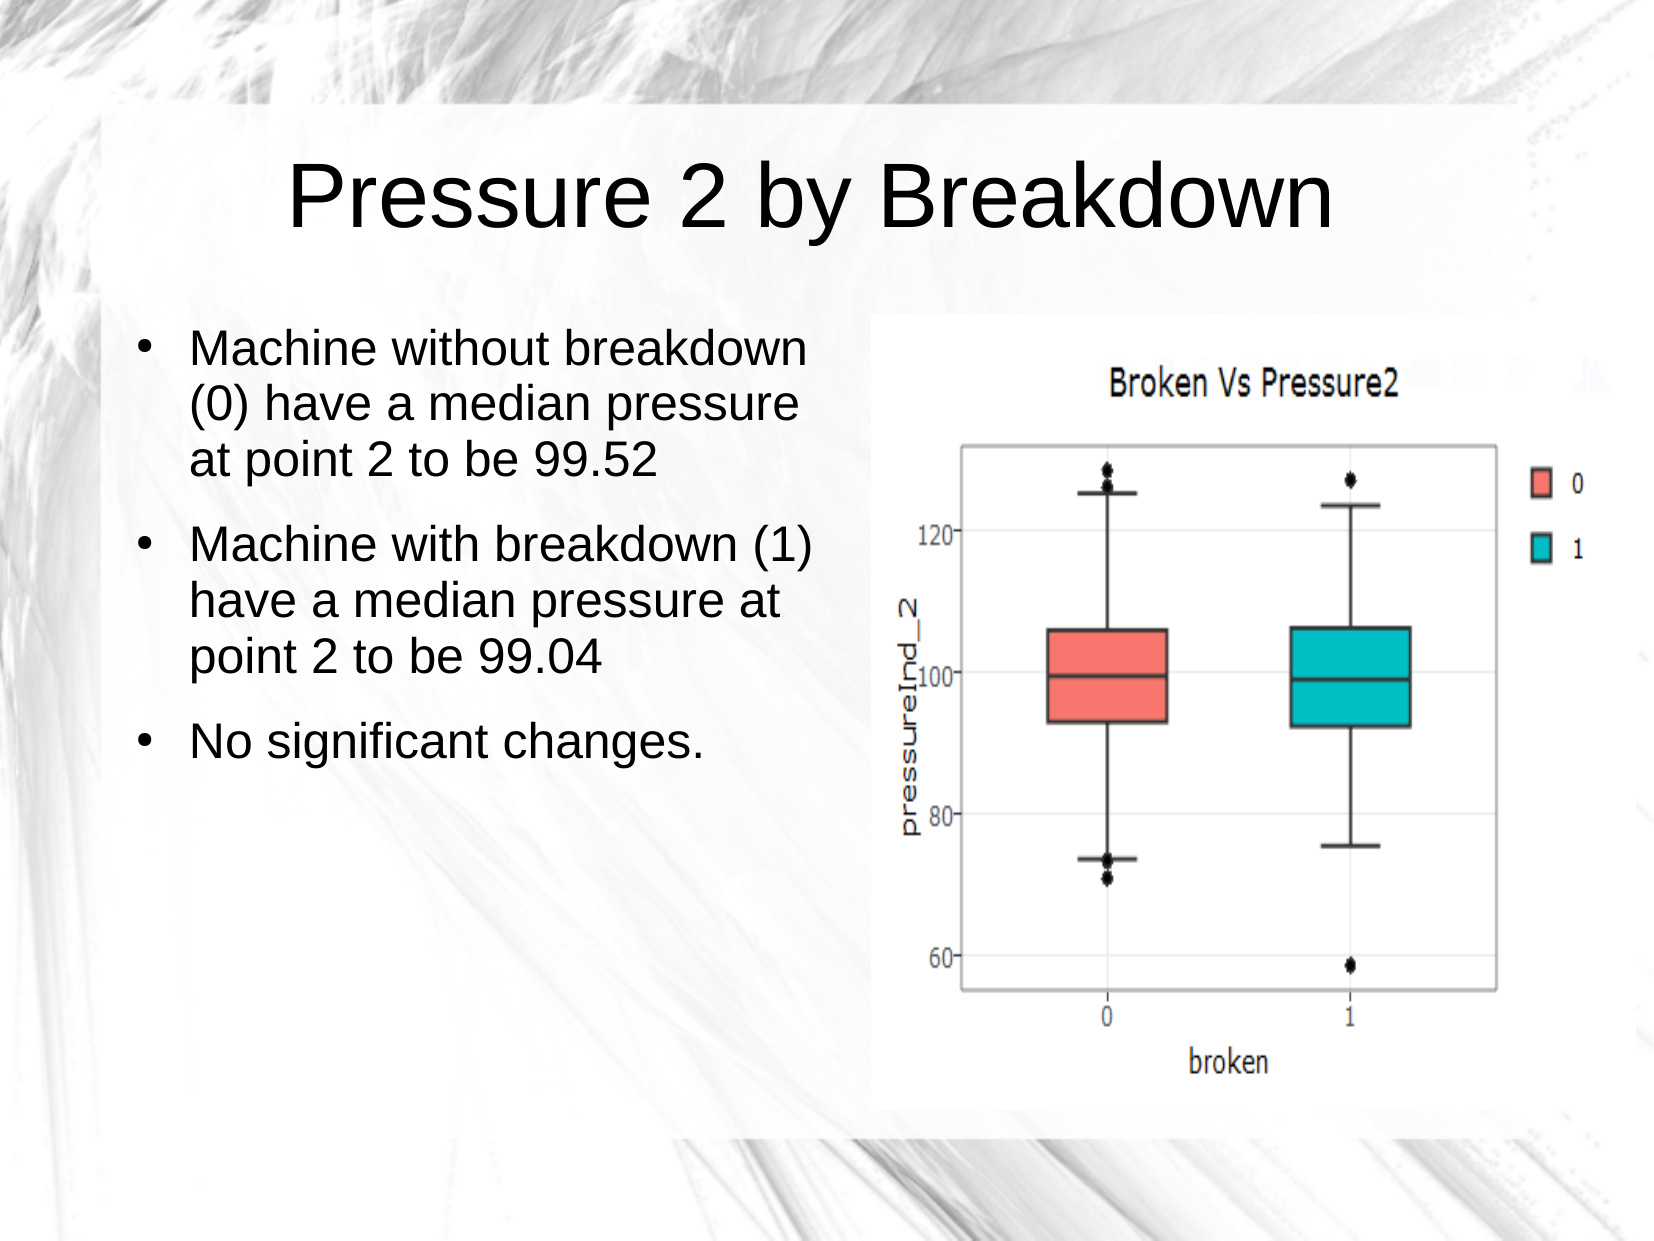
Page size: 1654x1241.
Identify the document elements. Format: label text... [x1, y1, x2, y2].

list Machine without breakdown (0) have a median pressure at point 2 to be 99.52 Machine with breakdown (1) have a median pressure at point 2 to be 99.04 No significant changes. [118, 319, 827, 1127]
picture [0, 0, 1654, 1241]
title Pressure 2 by Breakdown [118, 112, 1506, 281]
